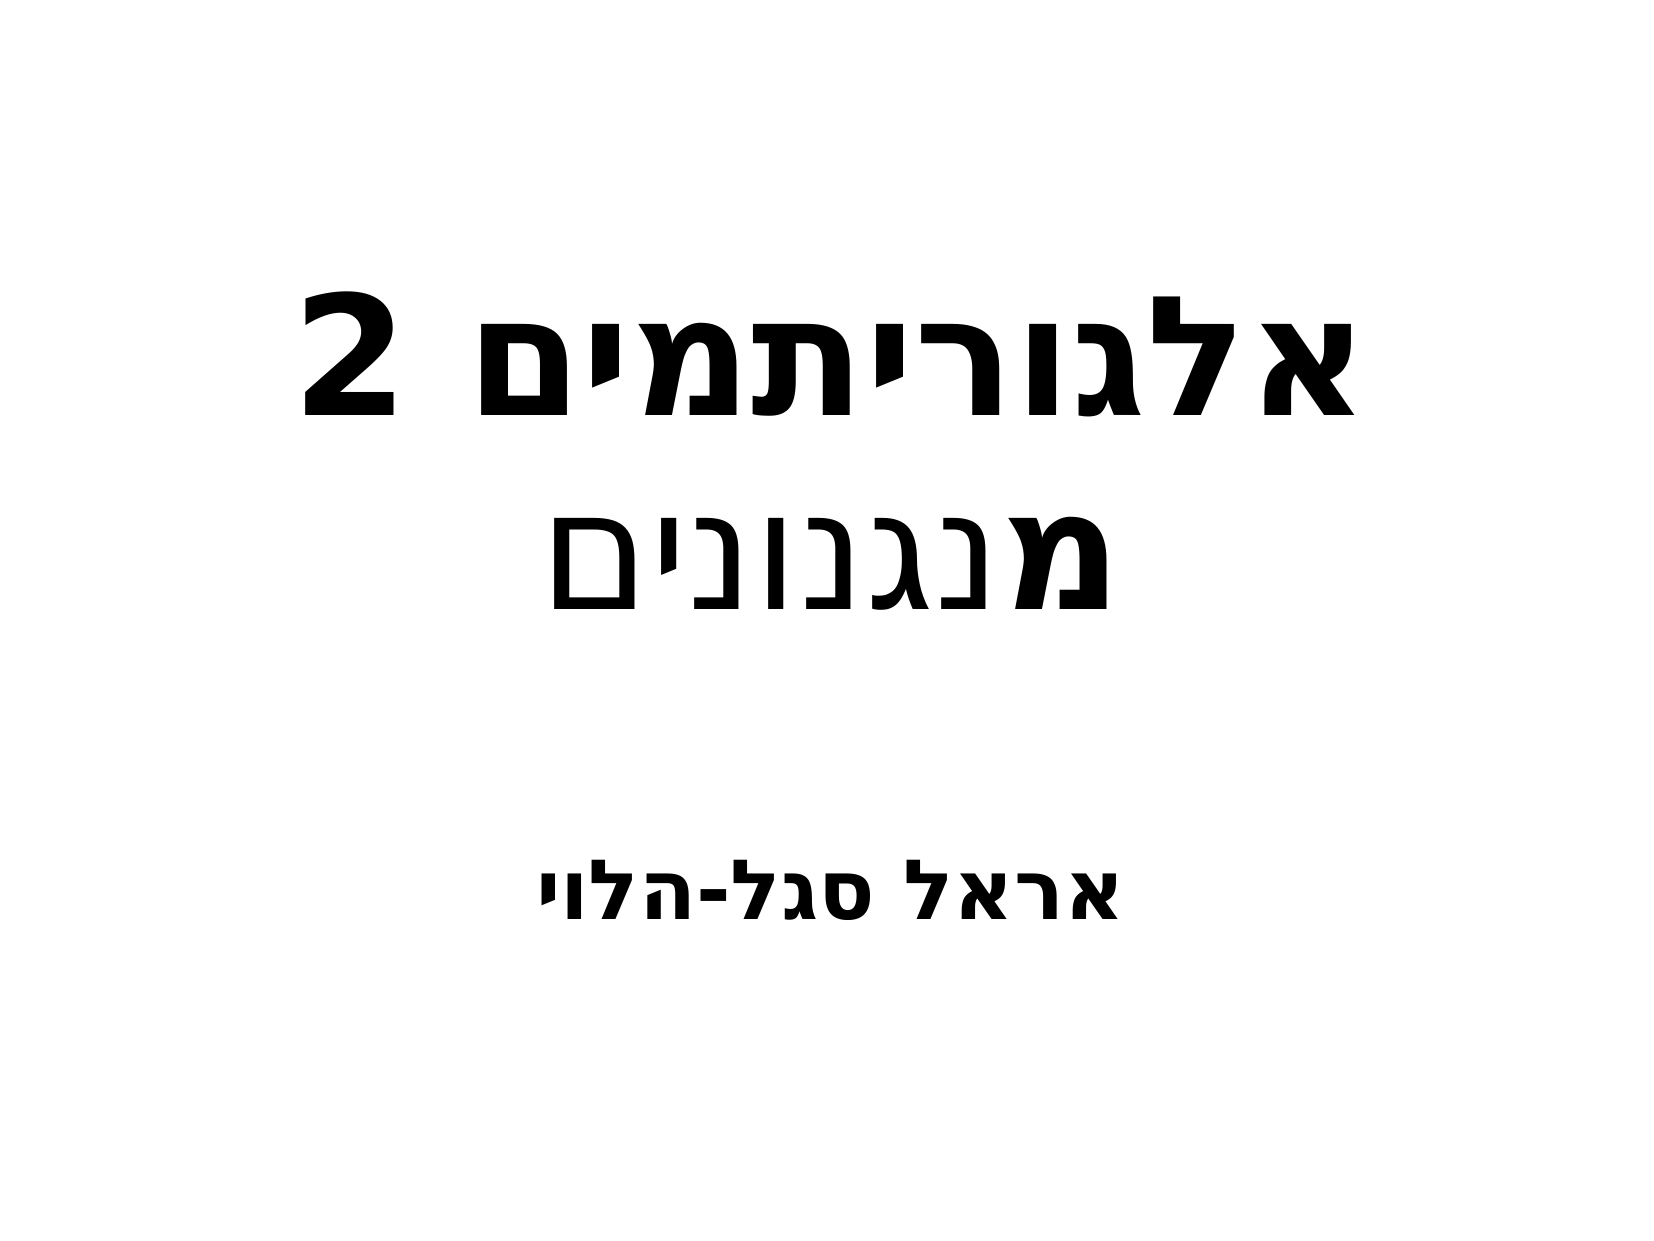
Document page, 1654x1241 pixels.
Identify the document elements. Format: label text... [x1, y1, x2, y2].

title אלגוריתמים 2 מנגנונים אראל סגל-הלוי [86, 45, 1576, 1156]
